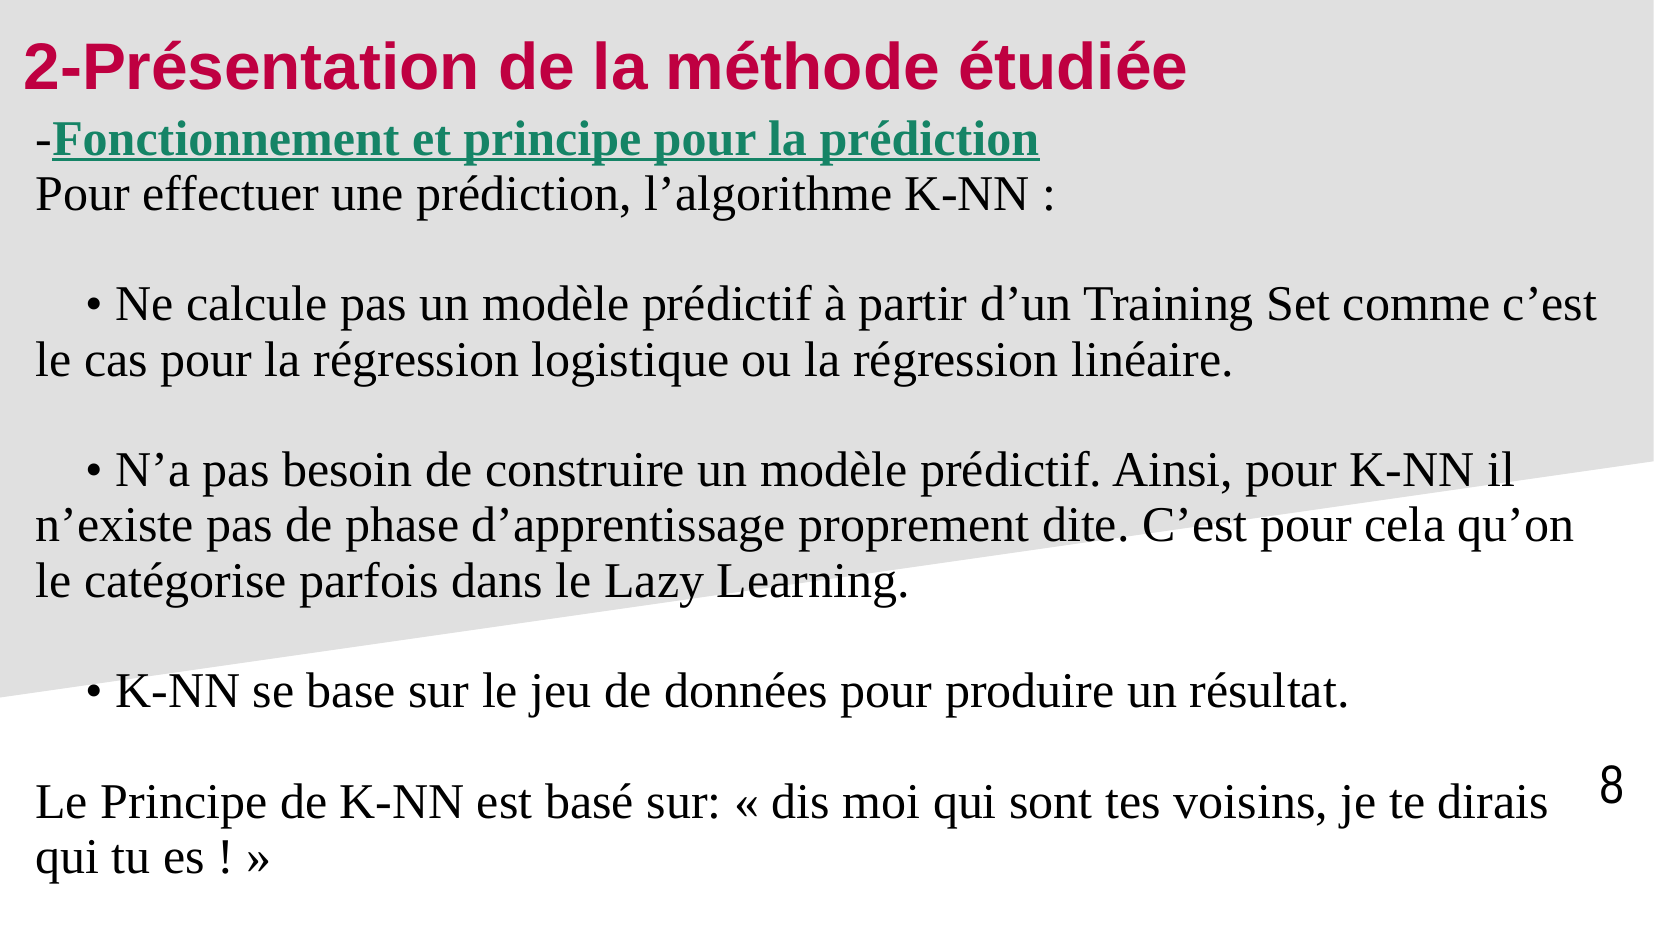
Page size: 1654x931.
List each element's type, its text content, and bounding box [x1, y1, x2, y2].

subtitle -Fonctionnement et principe pour la prédiction Pour effectuer une prédiction, l’algorithme K-NN : • Ne calcule pas un modèle prédictif à partir d’un Training Set comme c’est le cas pour la régression logistique ou la régression linéaire. • N’a pas besoin de construire un modèle prédictif. Ainsi, pour K-NN il n’existe pas de phase d’apprentissage proprement dite. C’est pour cela qu’on le catégorise parfois dans le Lazy Learning. • K-NN se base sur le jeu de données pour produire un résultat. Le Principe de K-NN est basé sur: « dis moi qui sont tes voisins, je te dirais qui tu es ! » [35, 110, 1607, 931]
title 2-Présentation de la méthode étudiée [23, 15, 1501, 119]
